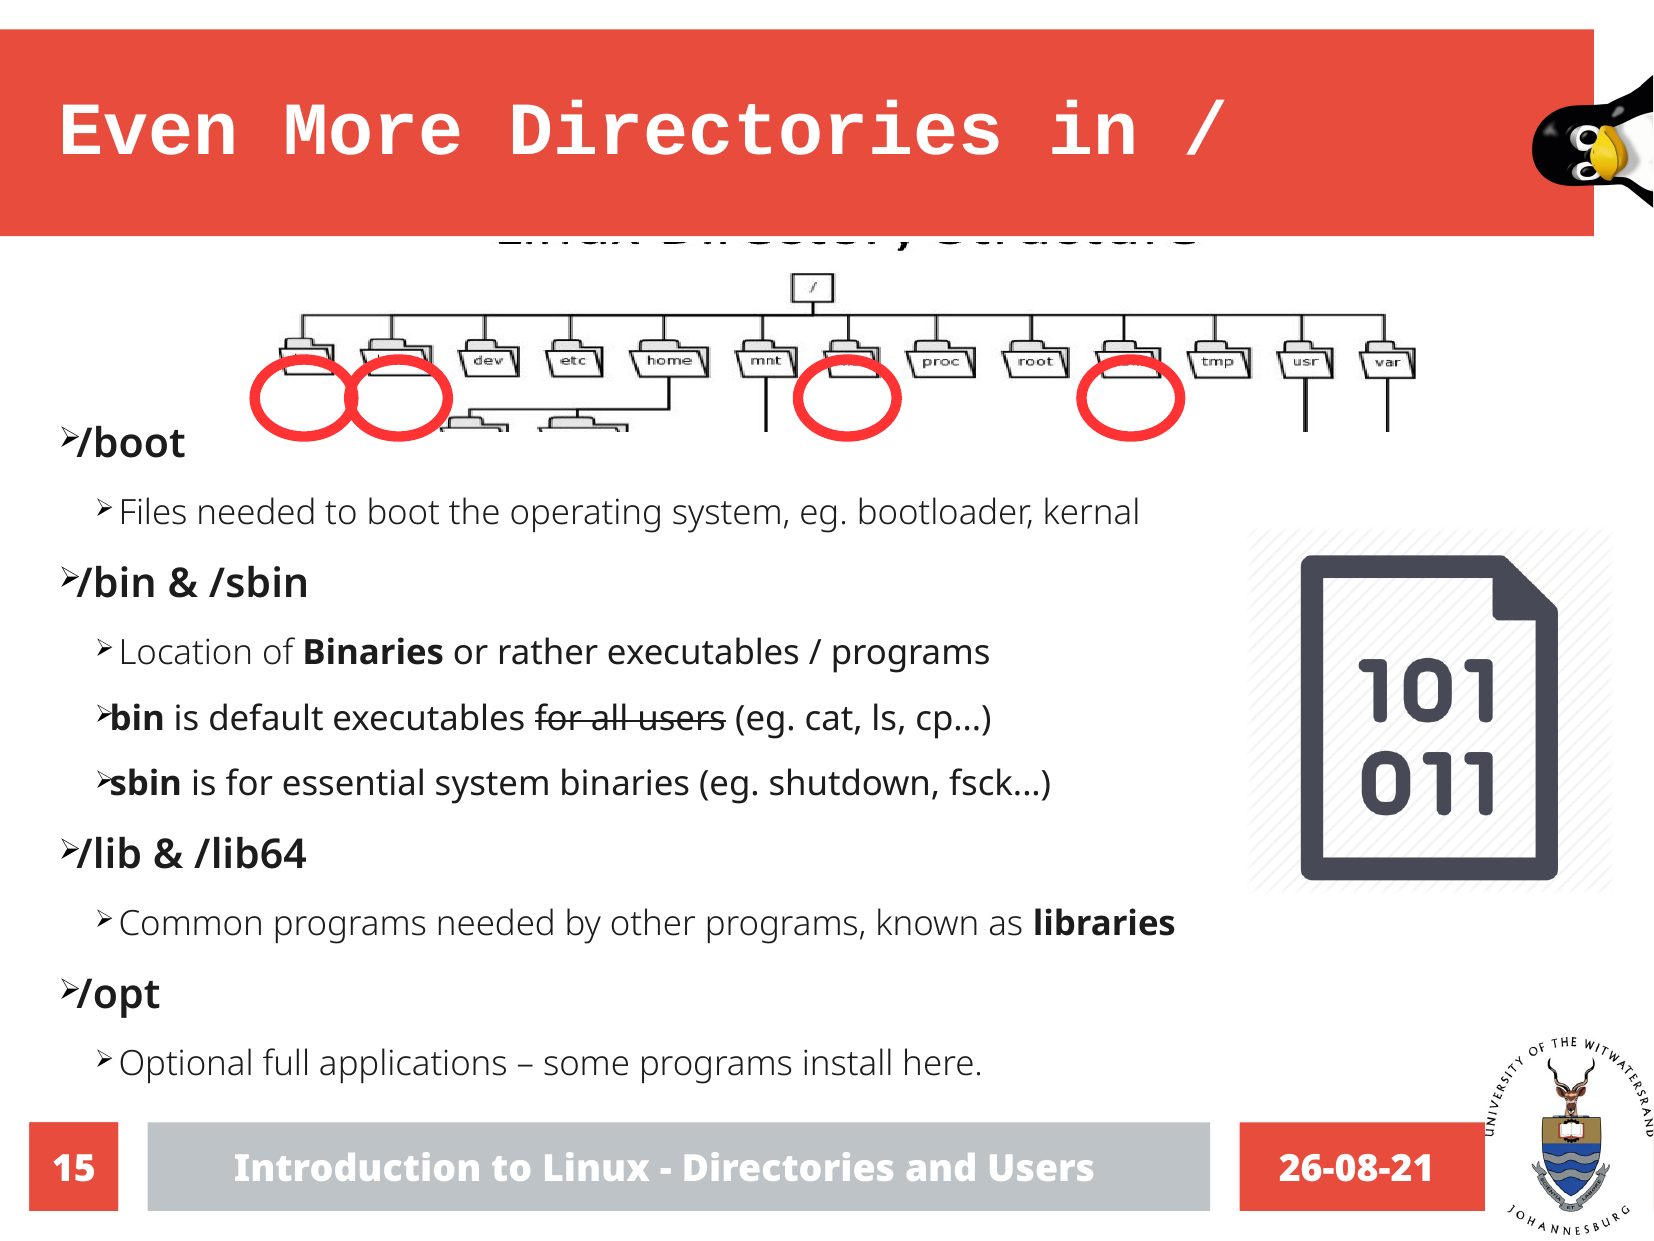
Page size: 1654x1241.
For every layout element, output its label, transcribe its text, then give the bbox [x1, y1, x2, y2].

list /boot Files needed to boot the operating system, eg. bootloader, kernal /bin & /sbin Location of Binaries or rather executables / programs bin is default executables for all users (eg. cat, ls, cp...) sbin is for essential system binaries (eg. shutdown, fsck...) /lib & /lib64 Common programs needed by other programs, known as libraries /opt Optional full applications – some programs install here. [58, 413, 1604, 1093]
picture [278, 242, 1416, 432]
picture [358, 365, 442, 431]
picture [1515, 24, 1654, 276]
picture [804, 365, 891, 431]
picture [340, 421, 362, 432]
title Even More Directories in / [58, 29, 1594, 178]
picture [278, 365, 345, 431]
picture [1485, 1037, 1654, 1235]
picture [1245, 525, 1614, 894]
picture [1087, 365, 1174, 431]
